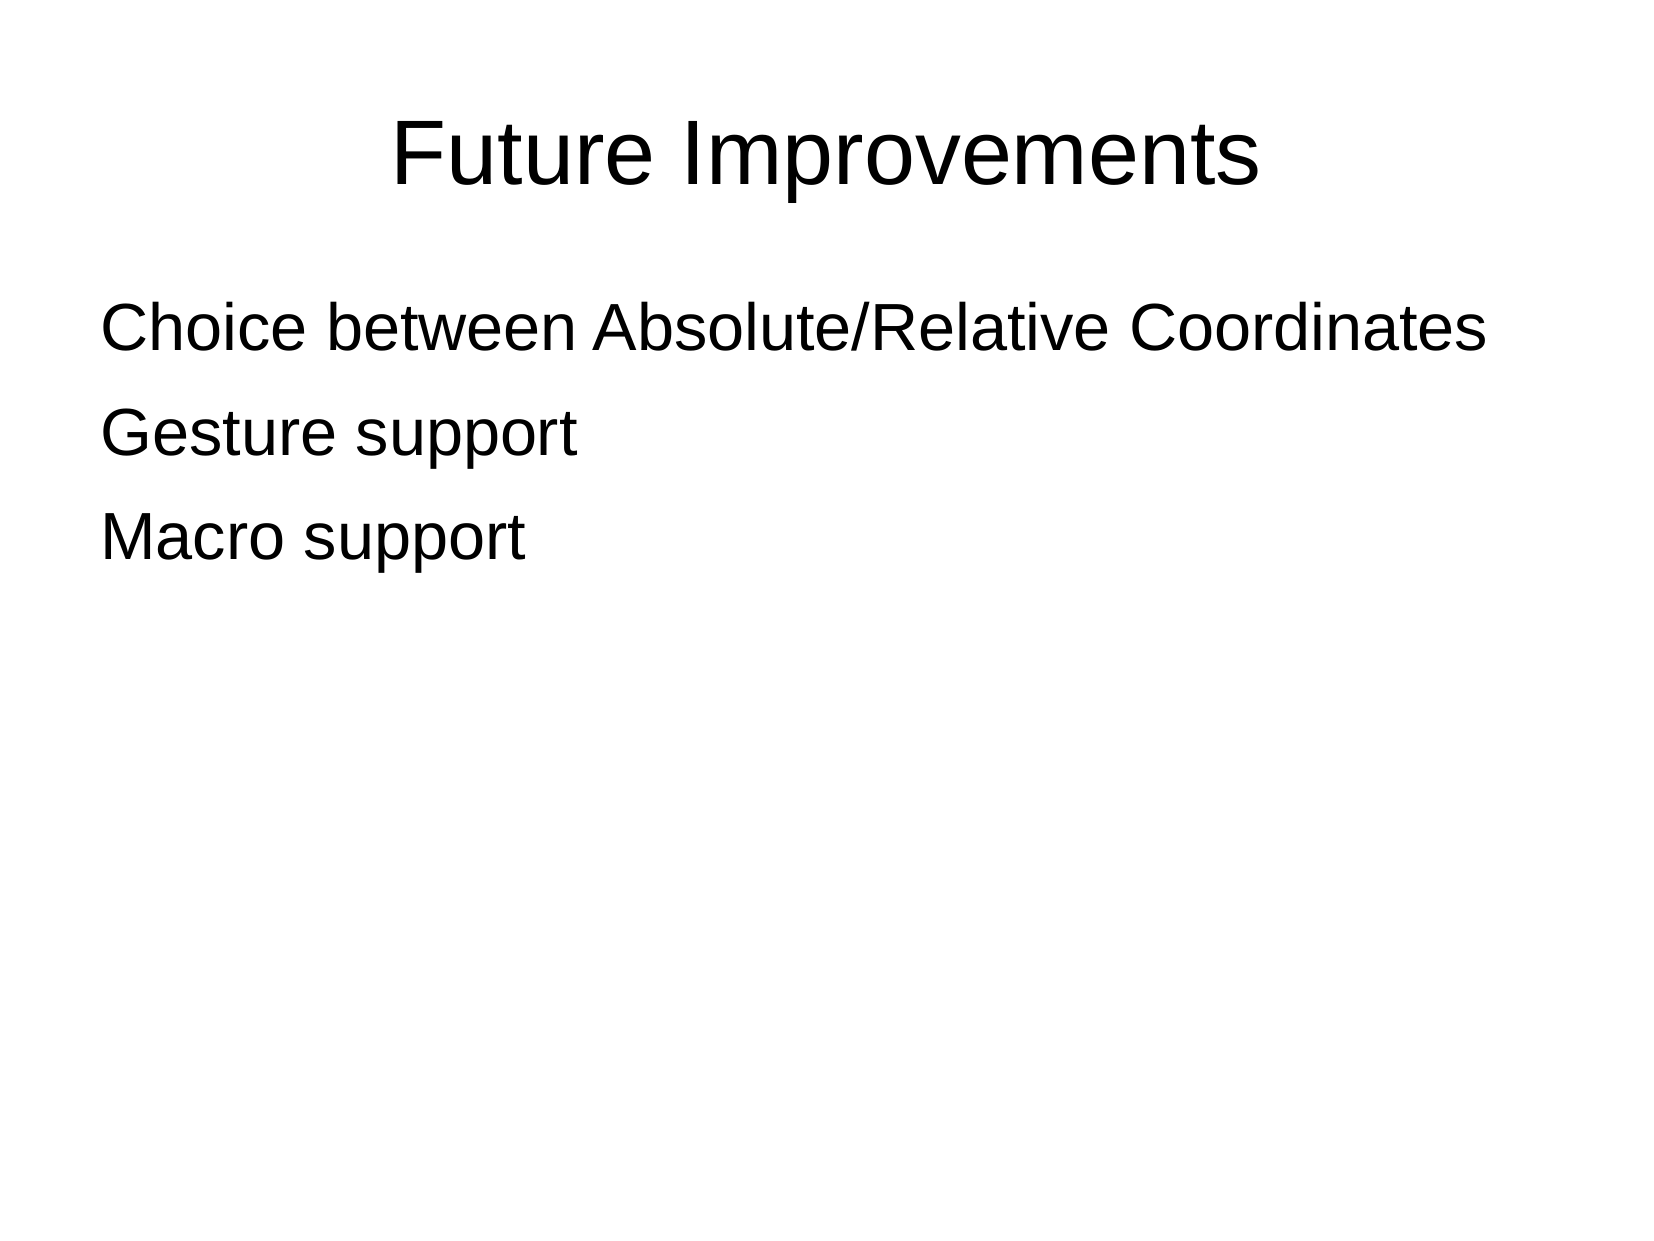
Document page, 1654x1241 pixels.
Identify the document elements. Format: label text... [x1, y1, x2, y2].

title Future Improvements [82, 56, 1571, 250]
list Choice between Absolute/Relative Coordinates Gesture support Macro support [82, 290, 1571, 1094]
